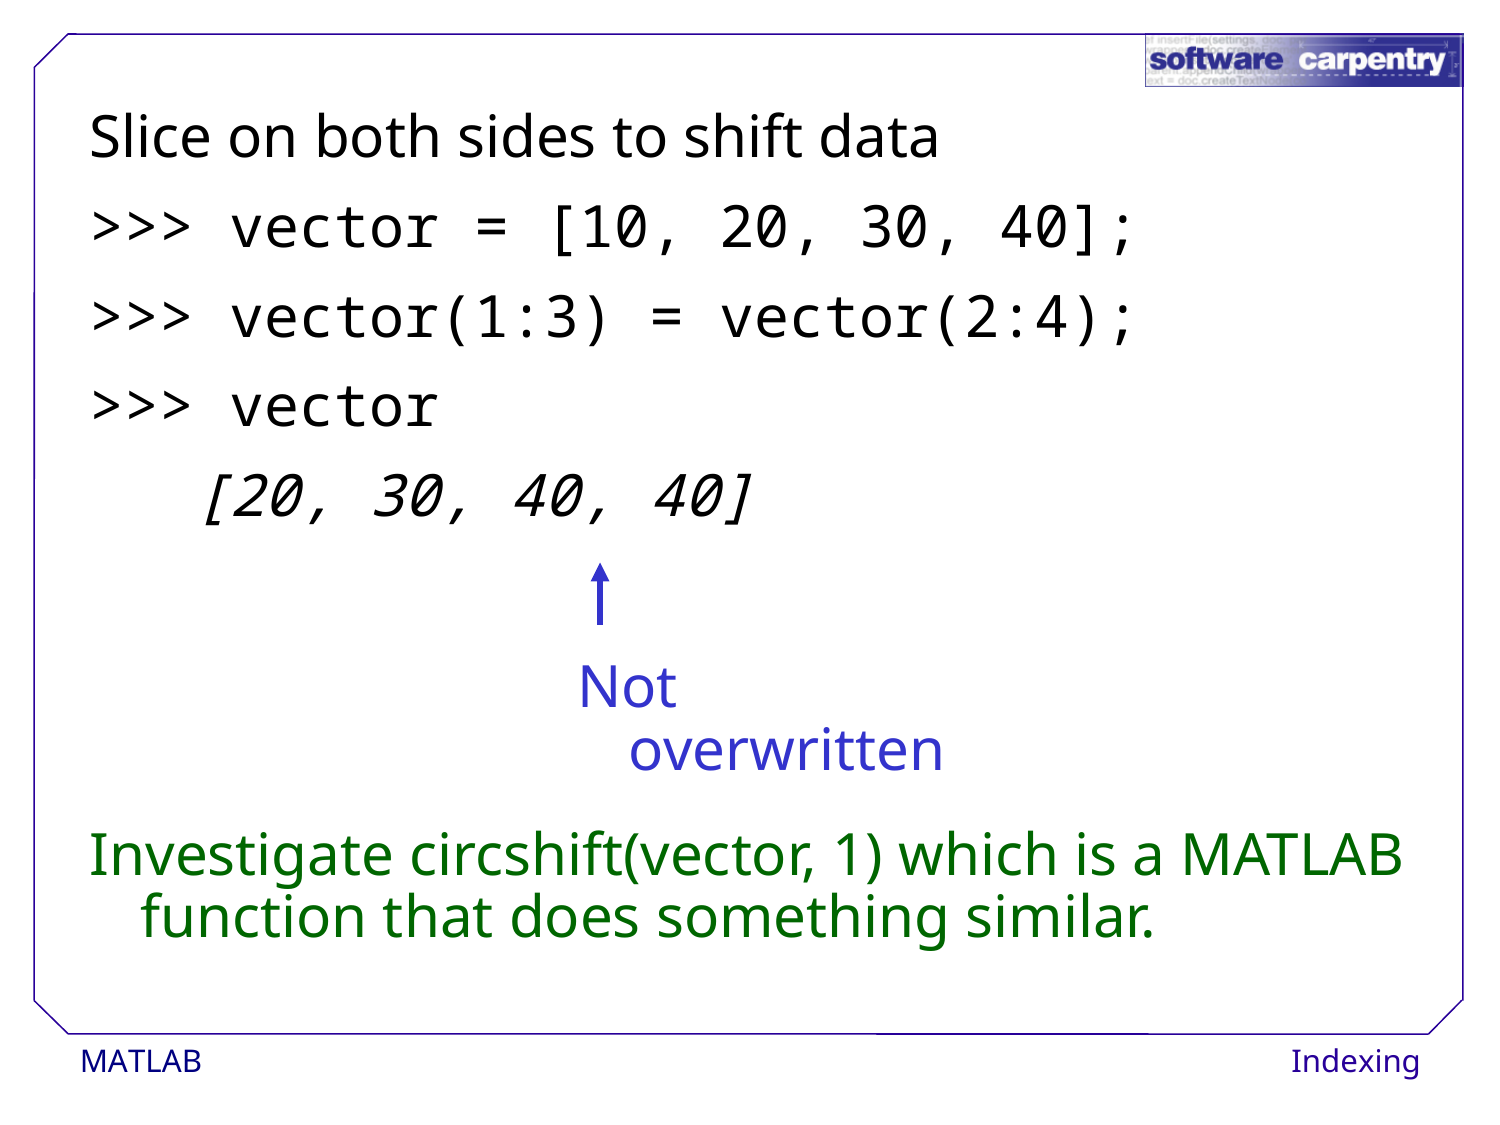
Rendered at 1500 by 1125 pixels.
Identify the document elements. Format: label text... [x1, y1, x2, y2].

list Slice on both sides to shift data >>> vector = [10, 20, 30, 40]; >>> vector(1:3) = vector(2:4); >>> vector [20, 30, 40, 40] Investigate circshift(vector, 1) which is a MATLAB function that does something similar. [75, 99, 1426, 1050]
text_box Not overwritten [562, 649, 1013, 750]
picture [1145, 33, 1464, 87]
